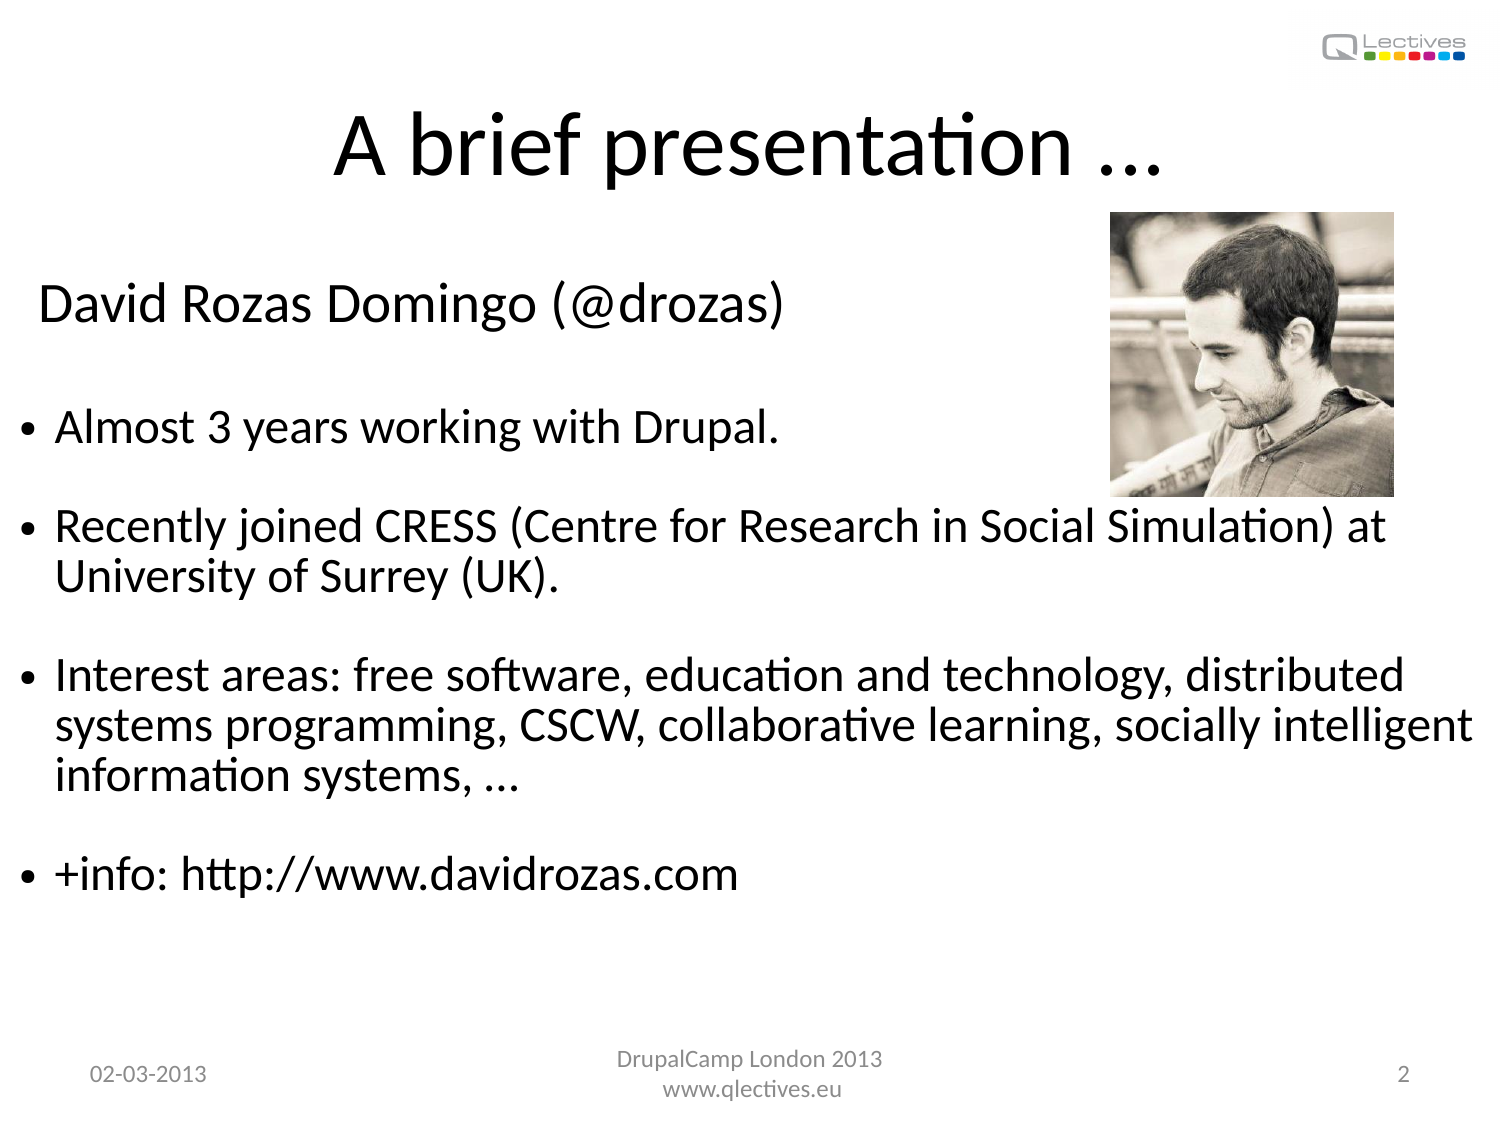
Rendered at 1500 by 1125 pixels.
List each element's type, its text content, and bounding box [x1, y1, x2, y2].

picture [1288, 9, 1500, 90]
text_box 02-03-2013 [74, 1043, 425, 1103]
text_box <number> [1074, 1043, 1425, 1103]
text_box A brief presentation ... [75, 45, 1425, 233]
text_box DrupalCamp London 2013 www.qlectives.eu [512, 1043, 988, 1103]
text_box David Rozas Domingo (@drozas) [23, 271, 1063, 356]
picture [1110, 212, 1394, 497]
text_box Almost 3 years working with Drupal. Recently joined CRESS (Centre for Research in Social Simulation) at University of Surrey (UK). Interest areas: free software, education and technology, distributed systems programming, CSCW, collaborative learning, socially intelligent information systems, … +info: http://www.davidrozas.com [4, 348, 1500, 1043]
